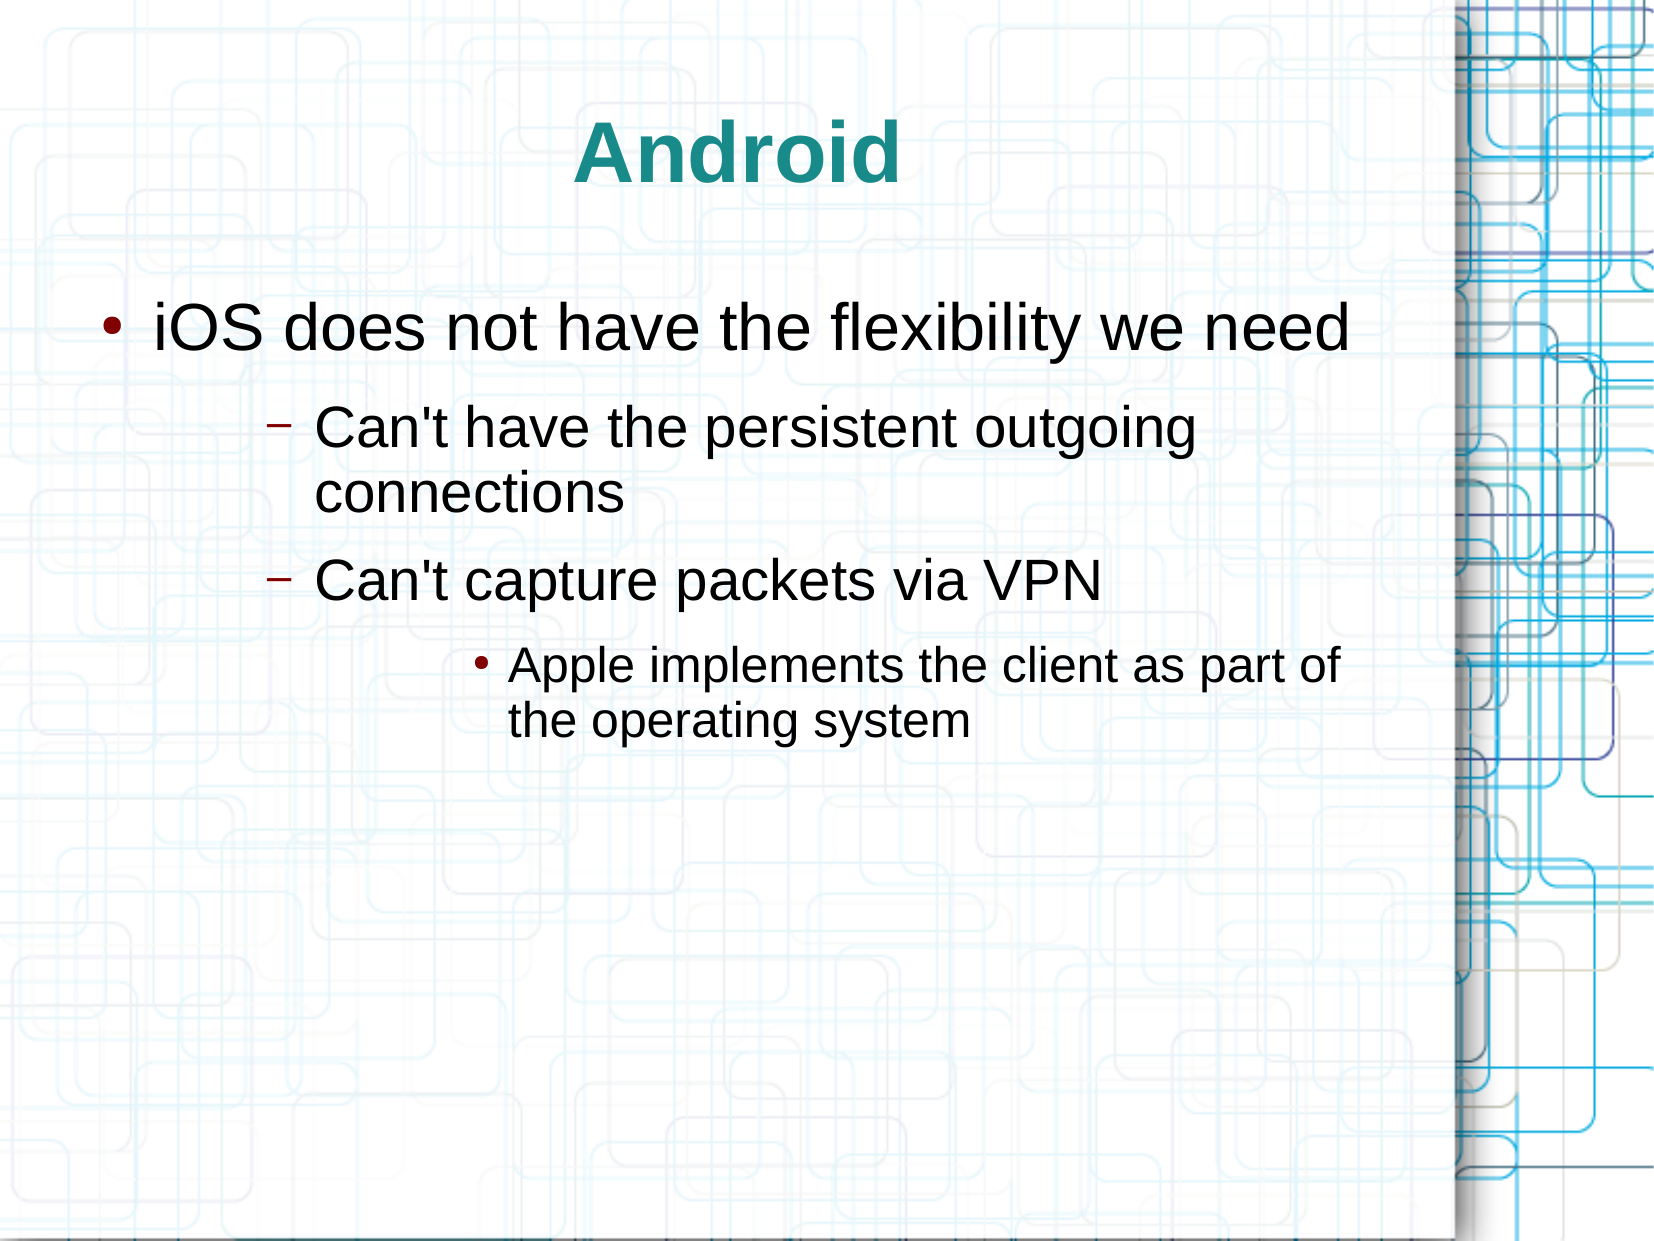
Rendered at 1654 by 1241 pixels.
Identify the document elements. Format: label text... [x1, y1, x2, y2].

title Android [59, 49, 1418, 257]
picture [0, 0, 1654, 1241]
list iOS does not have the flexibility we need Can't have the persistent outgoing connections Can't capture packets via VPN Apple implements the client as part of the operating system [82, 290, 1418, 1010]
